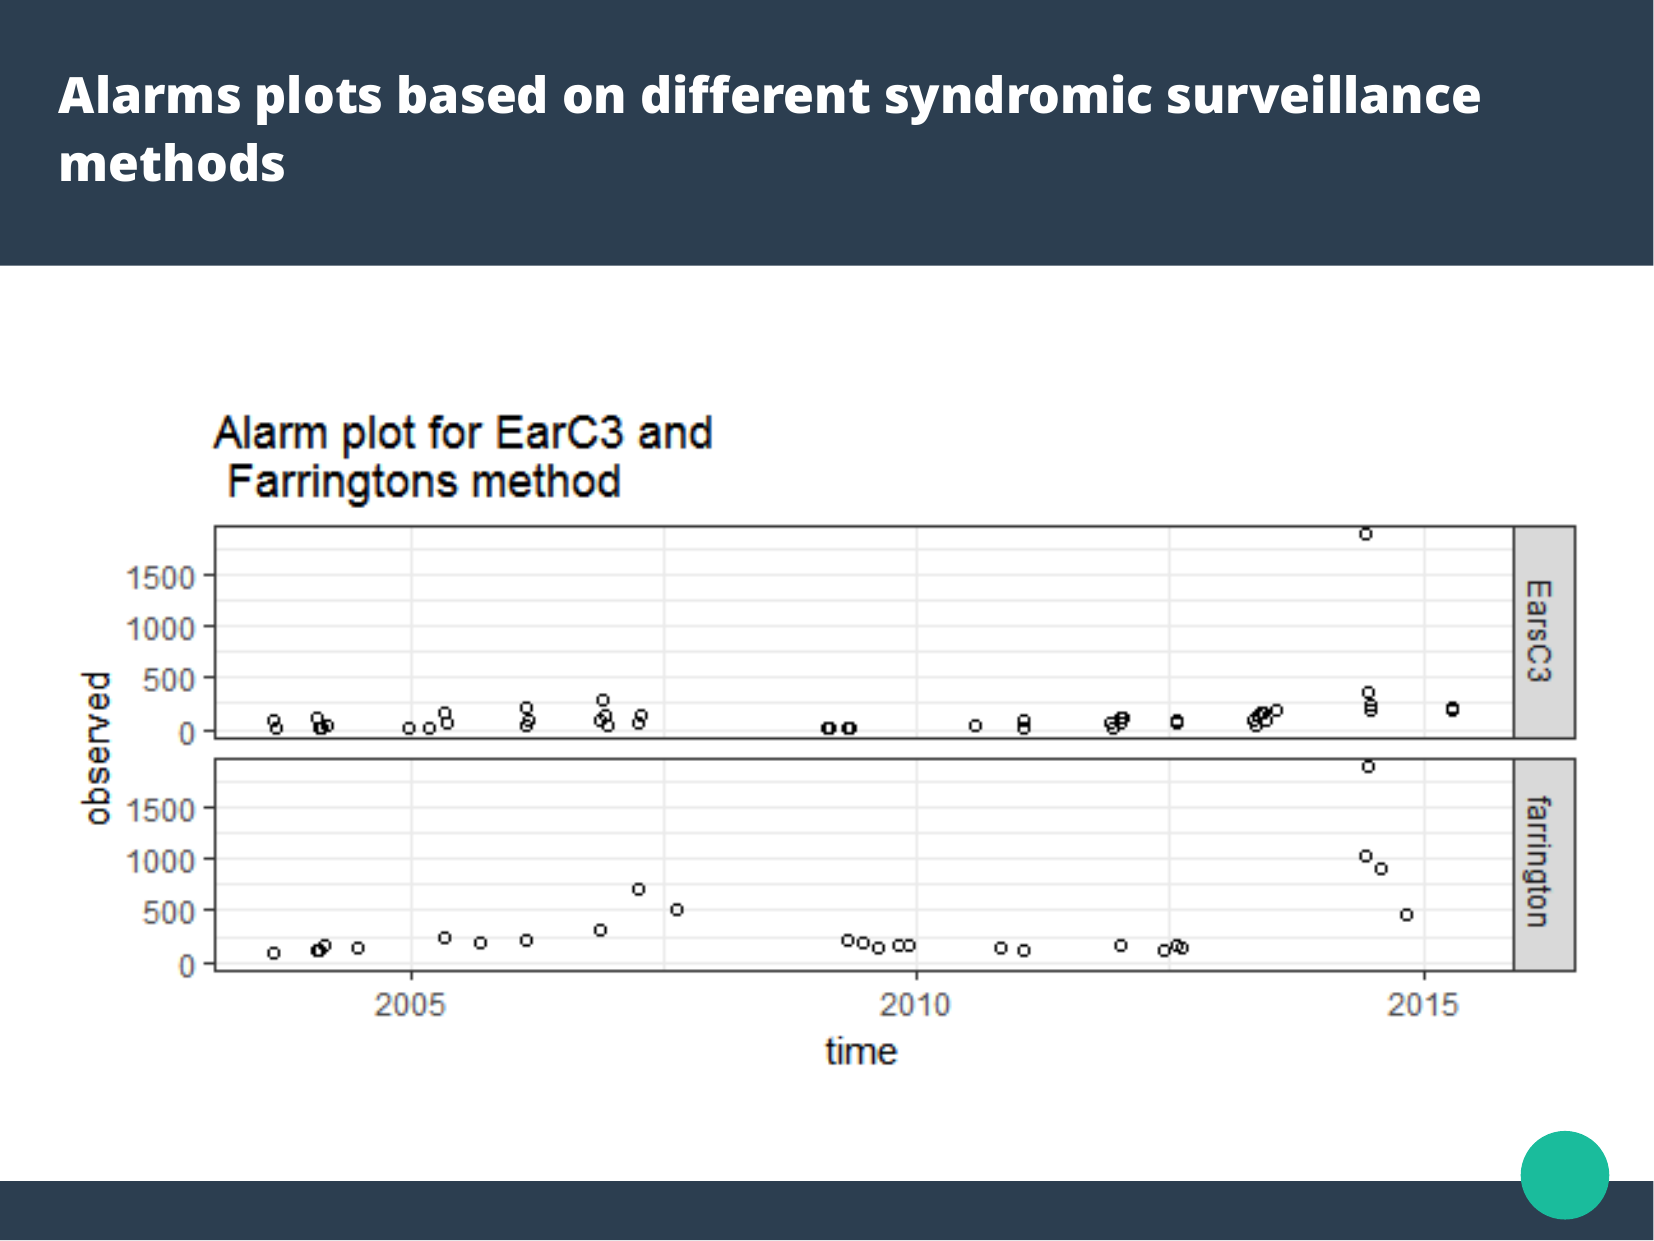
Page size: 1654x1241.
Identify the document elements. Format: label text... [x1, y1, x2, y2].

picture [59, 393, 1595, 1083]
title Alarms plots based on different syndromic surveillance methods [59, 49, 1595, 207]
